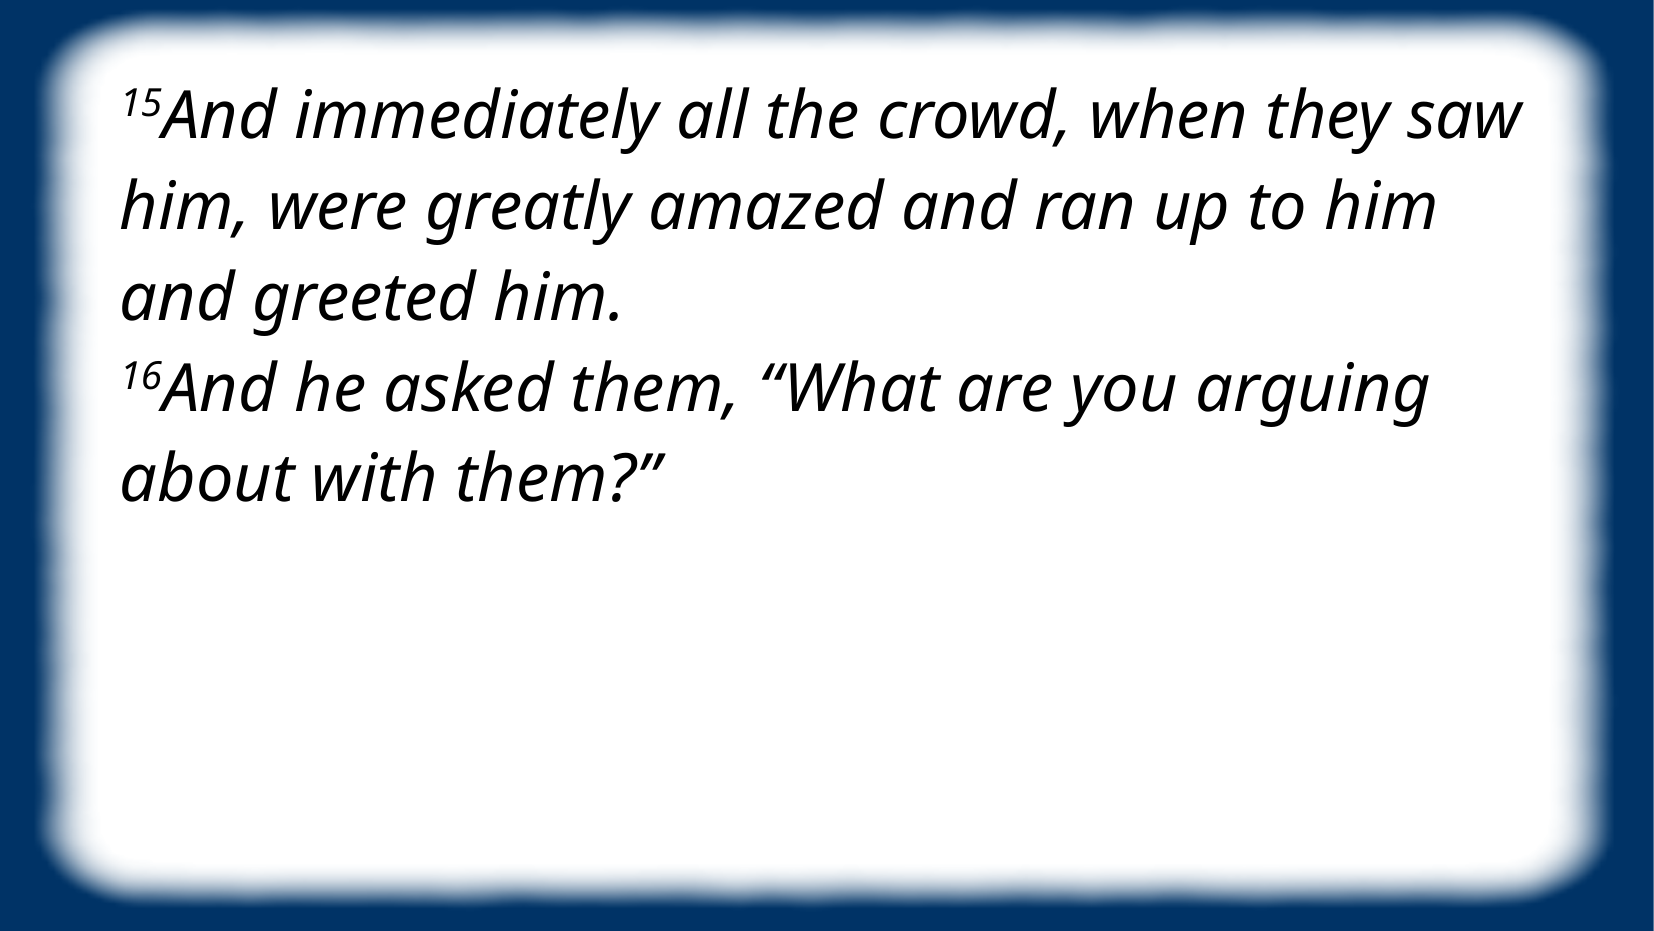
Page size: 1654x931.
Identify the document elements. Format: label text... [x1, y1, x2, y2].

picture [0, 0, 1654, 931]
text_box 15And immediately all the crowd, when they saw him, were greatly amazed and ran up to him and greeted him. 16And he asked them, “What are you arguing about with them?” [105, 60, 1546, 519]
